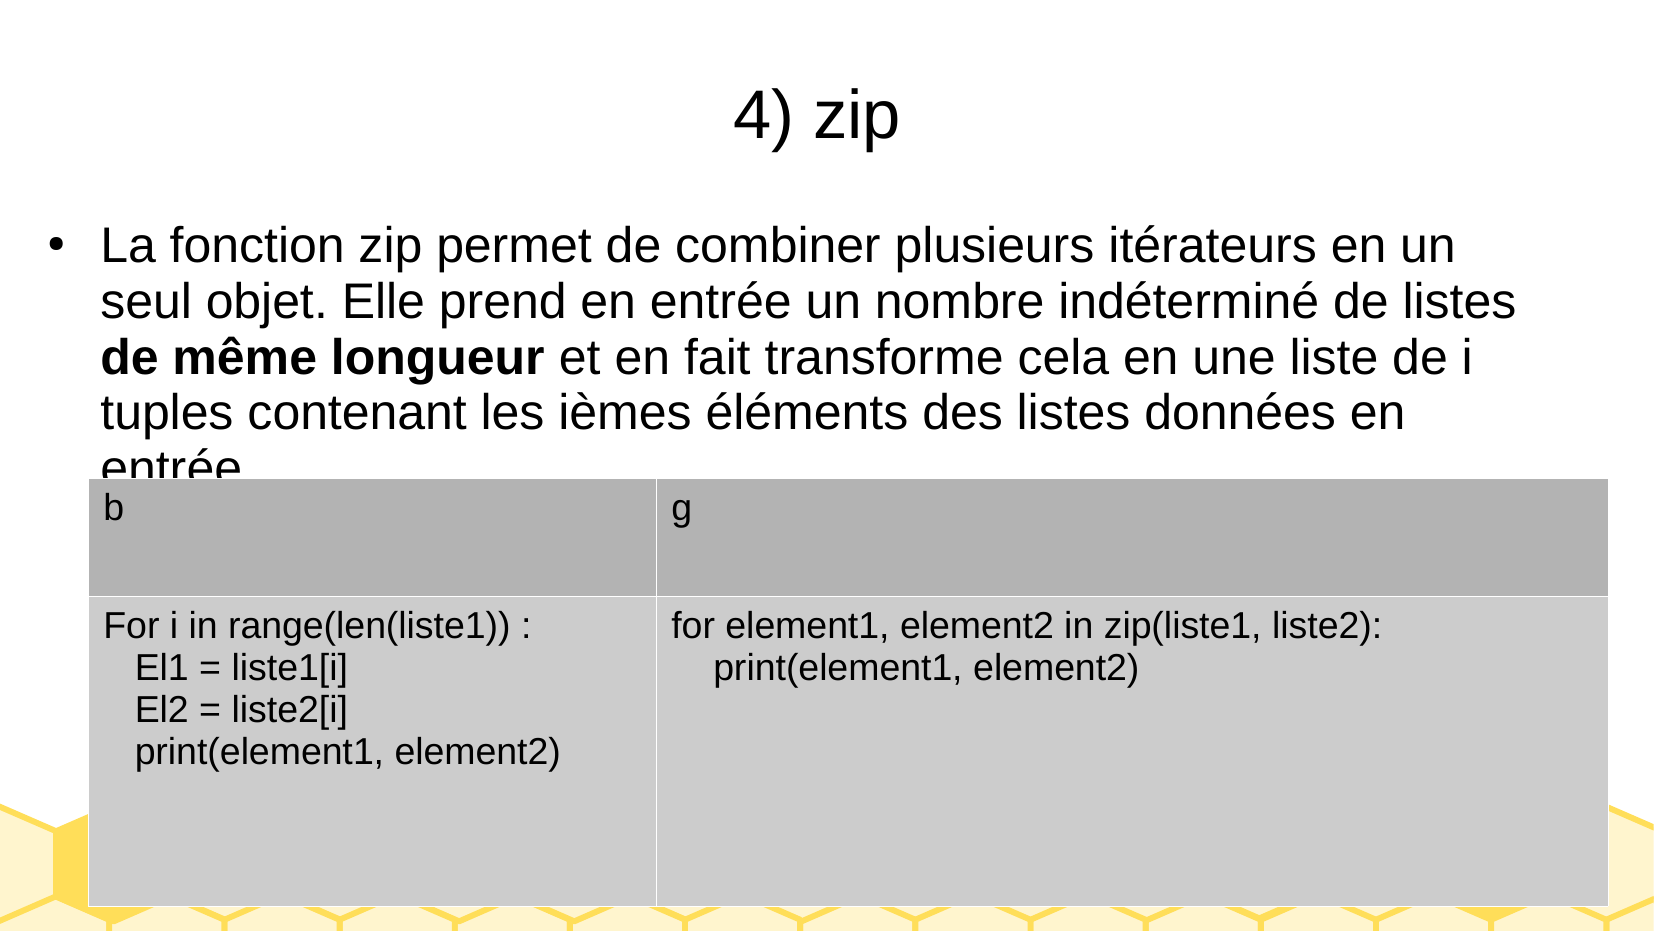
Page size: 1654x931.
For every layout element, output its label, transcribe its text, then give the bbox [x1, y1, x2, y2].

table_header g [657, 479, 1608, 596]
list La fonction zip permet de combiner plusieurs itérateurs en un seul objet. Elle prend en entrée un nombre indéterminé de listes de même longueur et en fait transforme cela en une liste de i tuples contenant les ièmes éléments des listes données en entrée [29, 217, 1518, 758]
table_cell for element1, element2 in zip(liste1, liste2): print(element1, element2) [657, 597, 1608, 906]
table_cell For i in range(len(liste1)) : El1 = liste1[i] El2 = liste2[i] print(element1, element2) [89, 597, 656, 906]
title 4) zip [82, 37, 1571, 193]
table_header b [89, 479, 656, 596]
